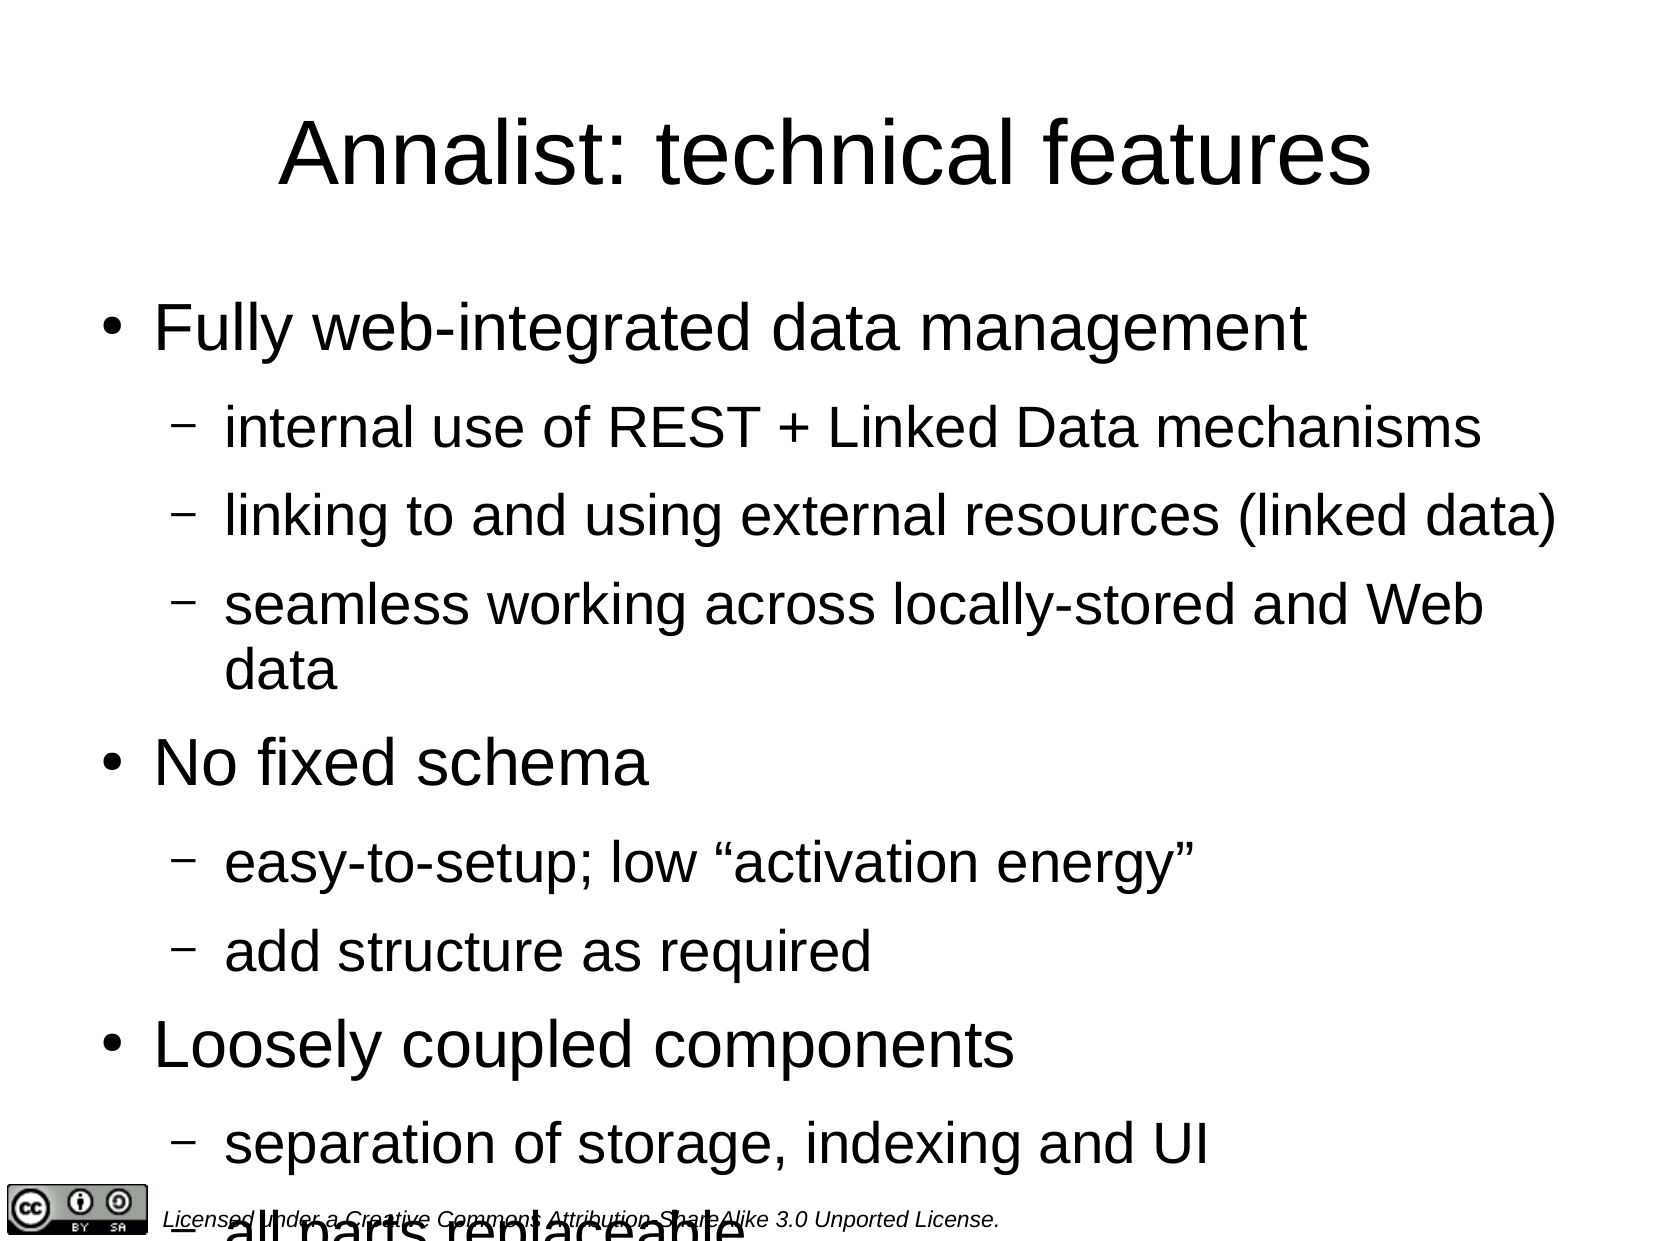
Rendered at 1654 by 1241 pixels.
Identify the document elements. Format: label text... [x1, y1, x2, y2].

title Annalist: technical features [82, 49, 1571, 257]
picture [7, 1184, 148, 1235]
list Fully web-integrated data management internal use of REST + Linked Data mechanisms linking to and using external resources (linked data) seamless working across locally-stored and Web data No fixed schema easy-to-setup; low “activation energy” add structure as required Loosely coupled components separation of storage, indexing and UI all parts replaceable flexible extensibility [82, 290, 1595, 1134]
